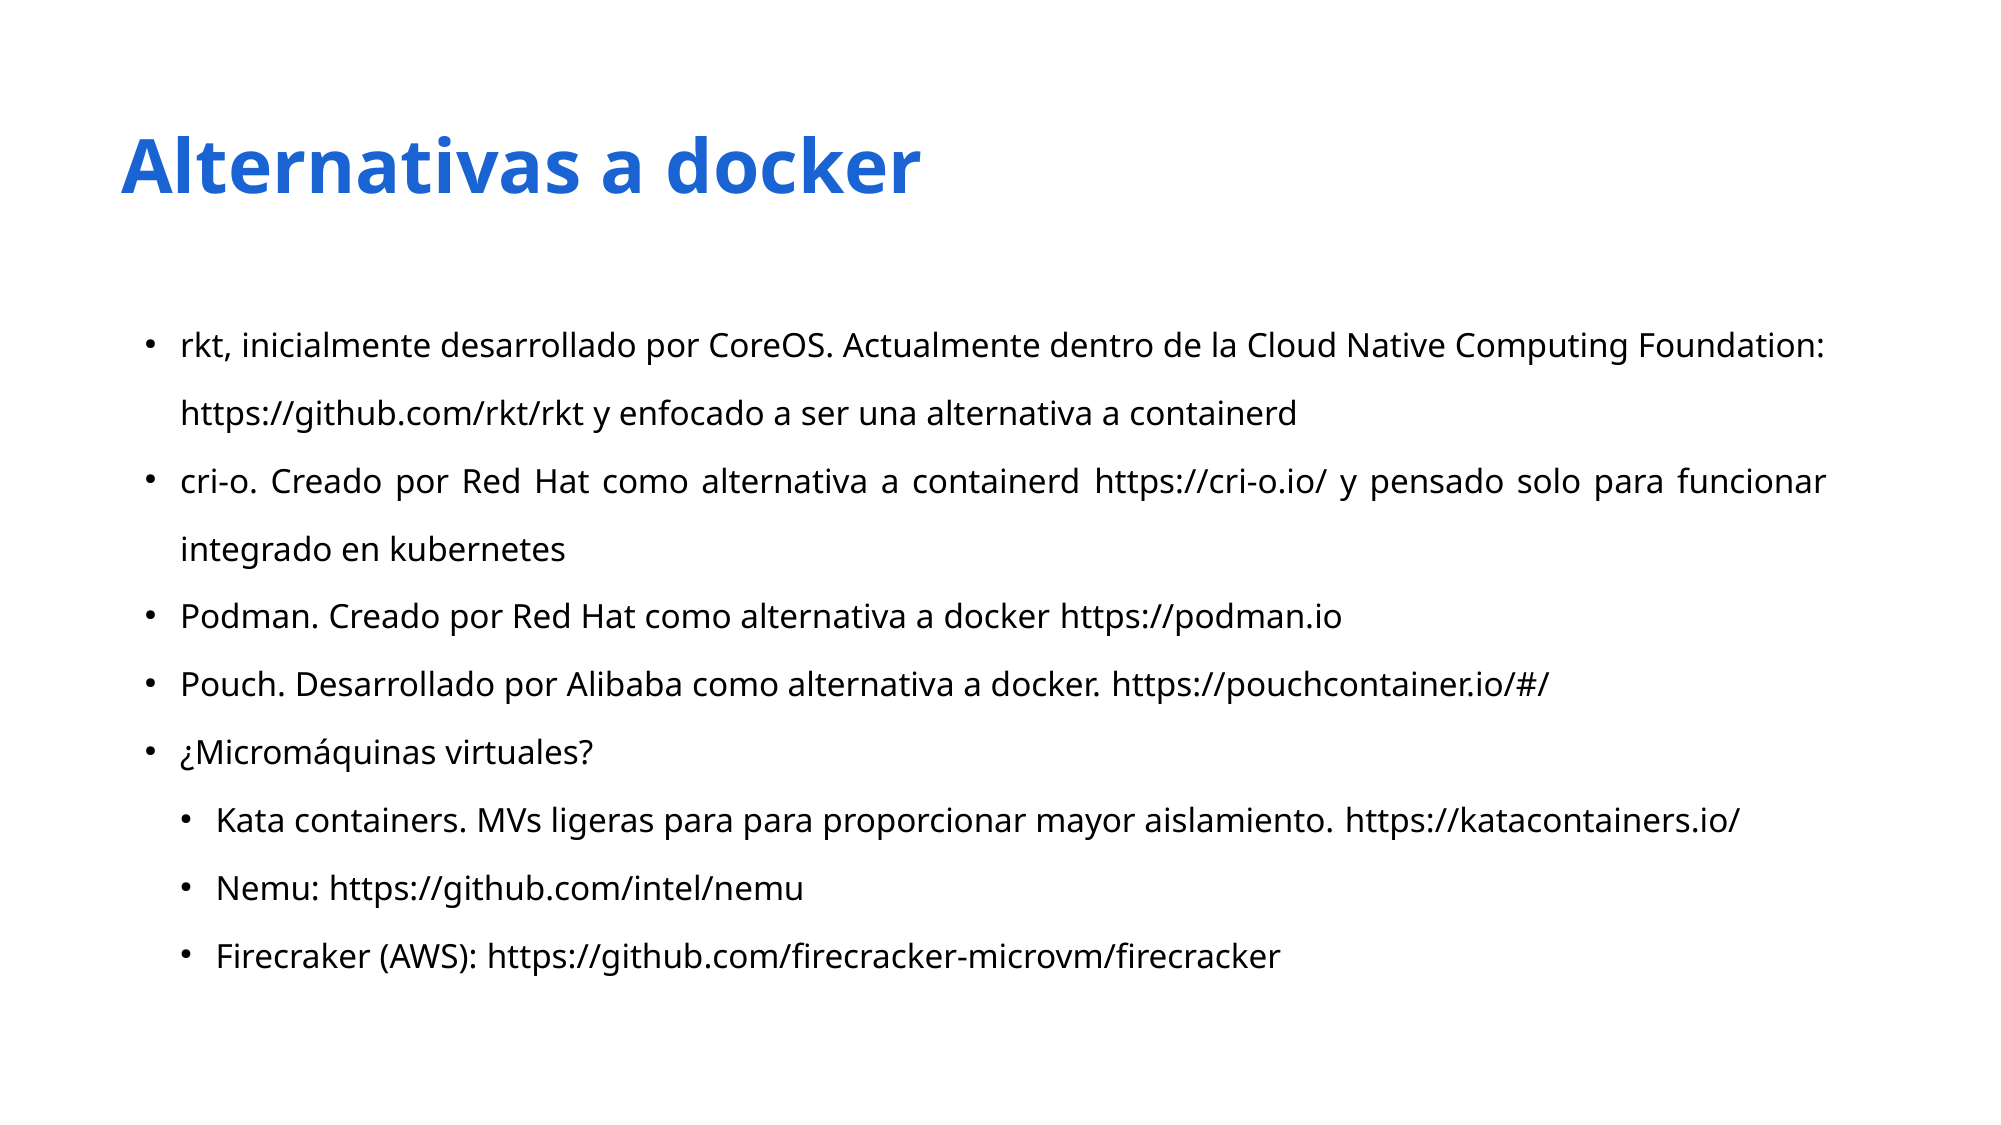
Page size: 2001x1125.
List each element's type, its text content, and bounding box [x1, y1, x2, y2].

text_box Alternativas a docker [106, 106, 1878, 293]
text_box rkt, inicialmente desarrollado por CoreOS. Actualmente dentro de la Cloud Native Computing Foundation: https://github.com/rkt/rkt y enfocado a ser una alternativa a containerd cri-o. Creado por Red Hat como alternativa a containerd https://cri-o.io/ y pensado solo para funcionar integrado en kubernetes Podman. Creado por Red Hat como alternativa a docker https://podman.io Pouch. Desarrollado por Alibaba como alternativa a docker. https://pouchcontainer.io/#/ ¿Micromáquinas virtuales? Kata containers. MVs ligeras para para proporcionar mayor aislamiento. https://katacontainers.io/ Nemu: https://github.com/intel/nemu Firecraker (AWS): https://github.com/firecracker-microvm/firecracker [129, 292, 1843, 998]
